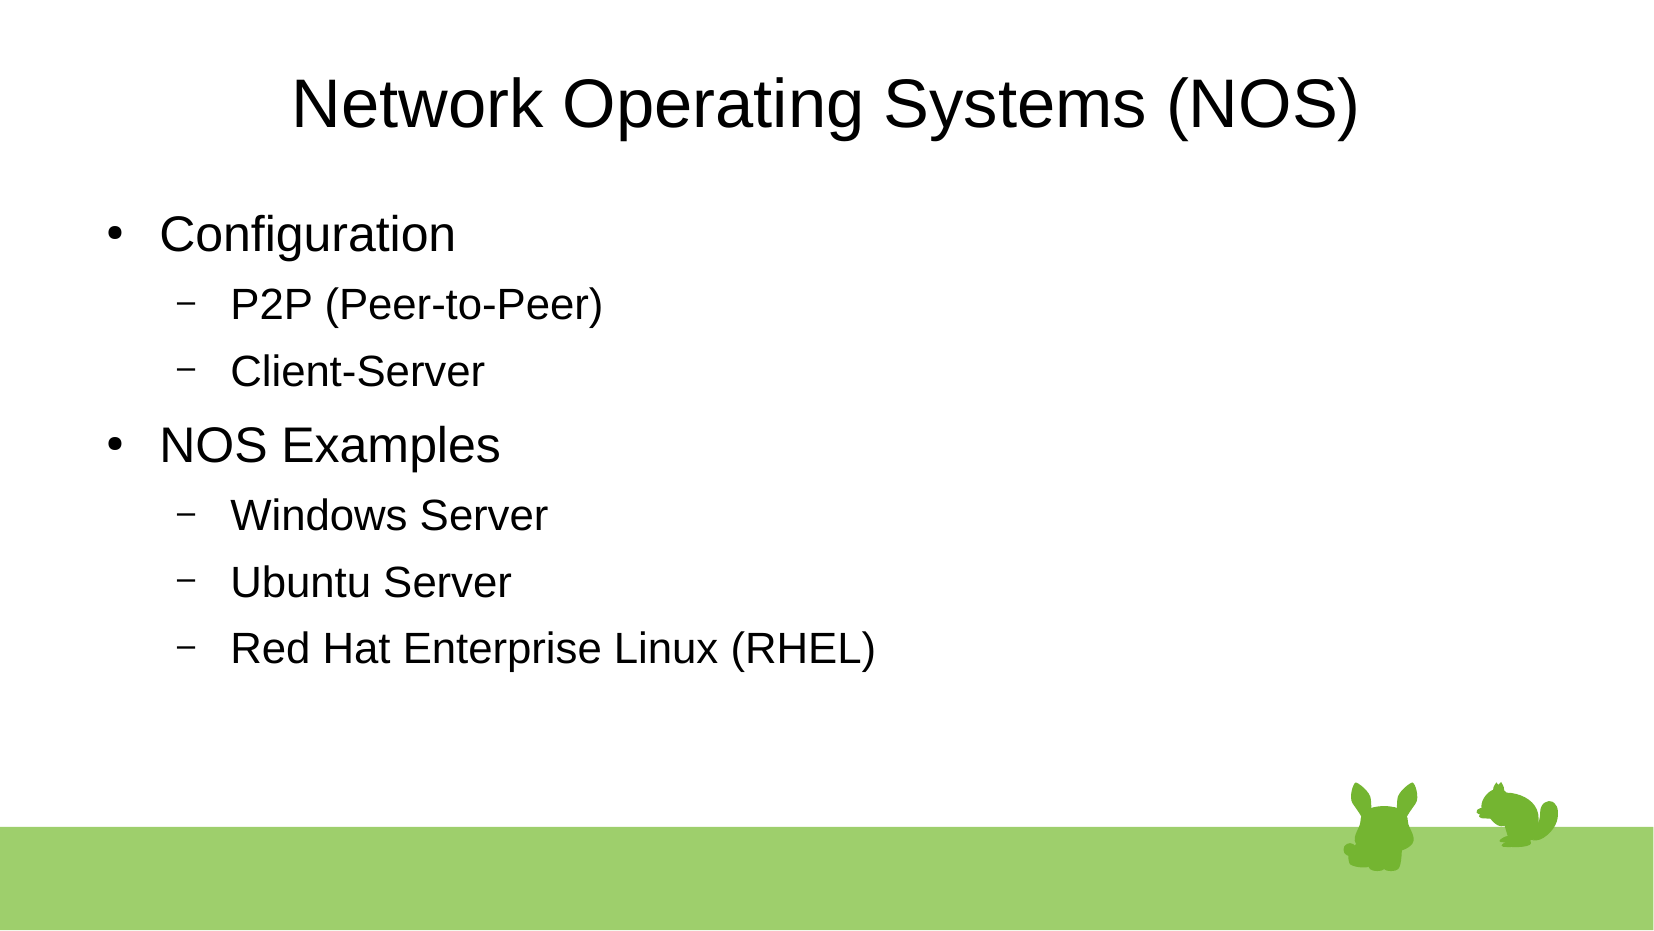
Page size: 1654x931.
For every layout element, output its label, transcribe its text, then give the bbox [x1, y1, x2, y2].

title Network Operating Systems (NOS) [88, 29, 1565, 178]
list Configuration P2P (Peer-to-Peer) Client-Server NOS Examples Windows Server Ubuntu Server Red Hat Enterprise Linux (RHEL) [88, 206, 1565, 739]
